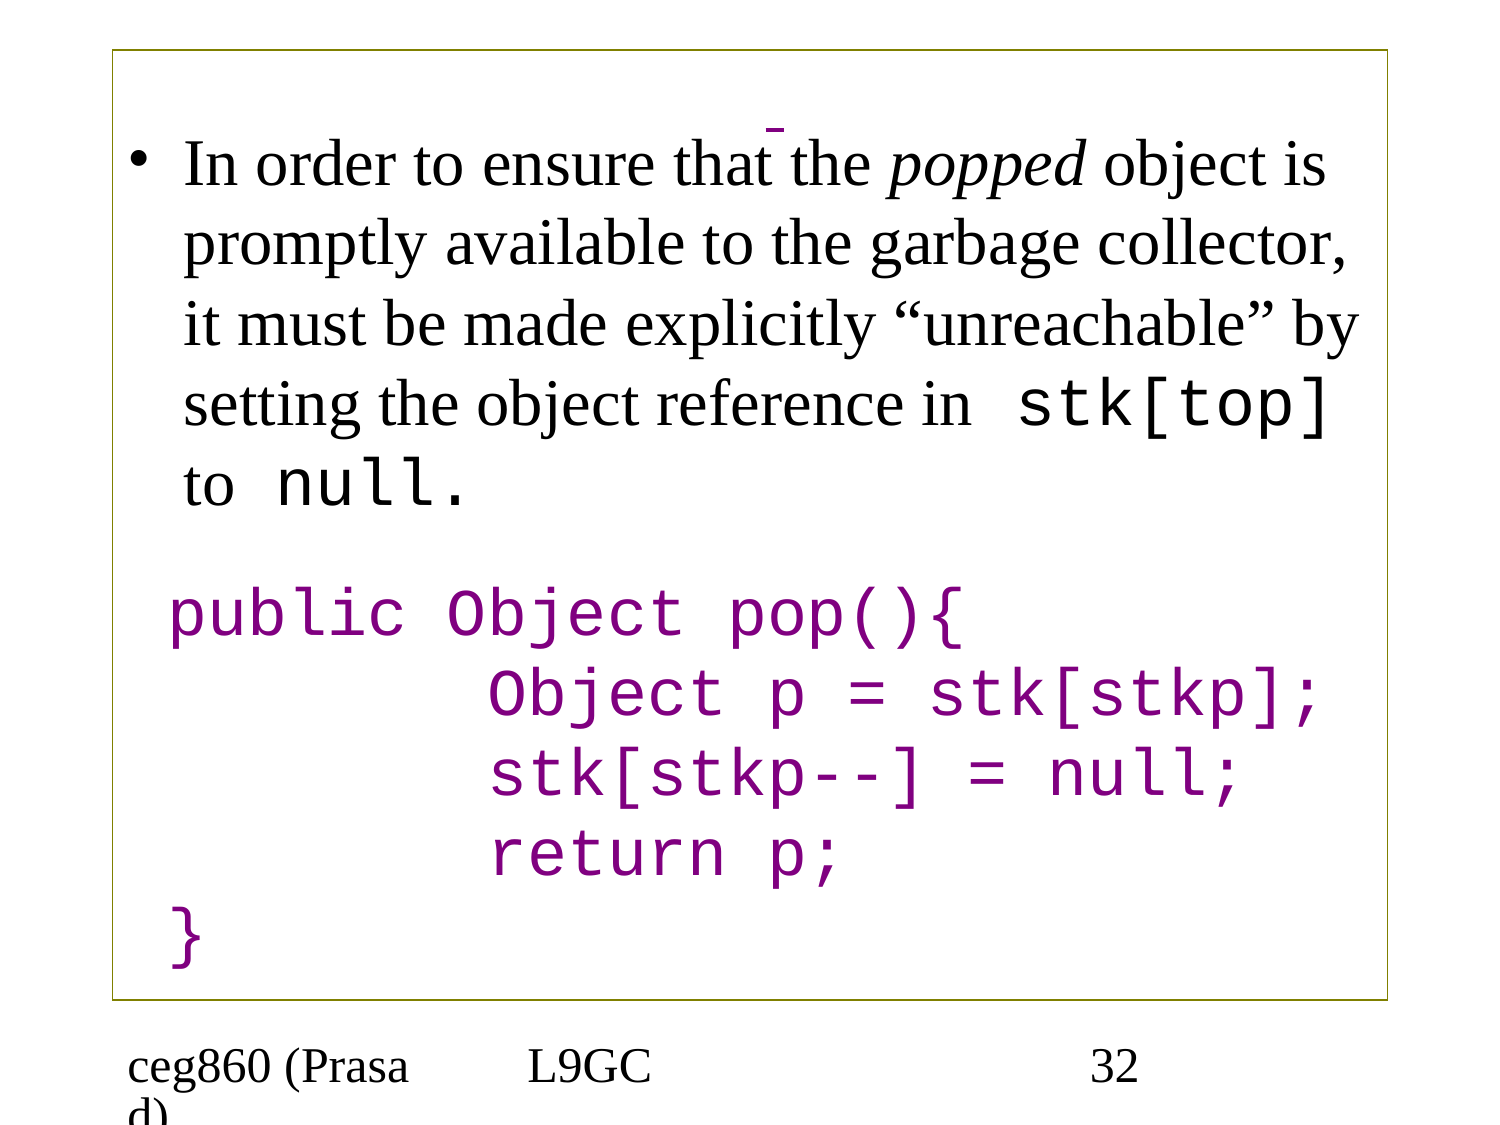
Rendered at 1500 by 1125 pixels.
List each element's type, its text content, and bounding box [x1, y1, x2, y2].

list In order to ensure that the popped object is promptly available to the garbage collector, it must be made explicitly “unreachable” by setting the object reference in stk[top] to null. public Object pop(){ Object p = stk[stkp]; stk[stkp--] = null; return p; } [112, 50, 1388, 1001]
title [137, 0, 1413, 188]
